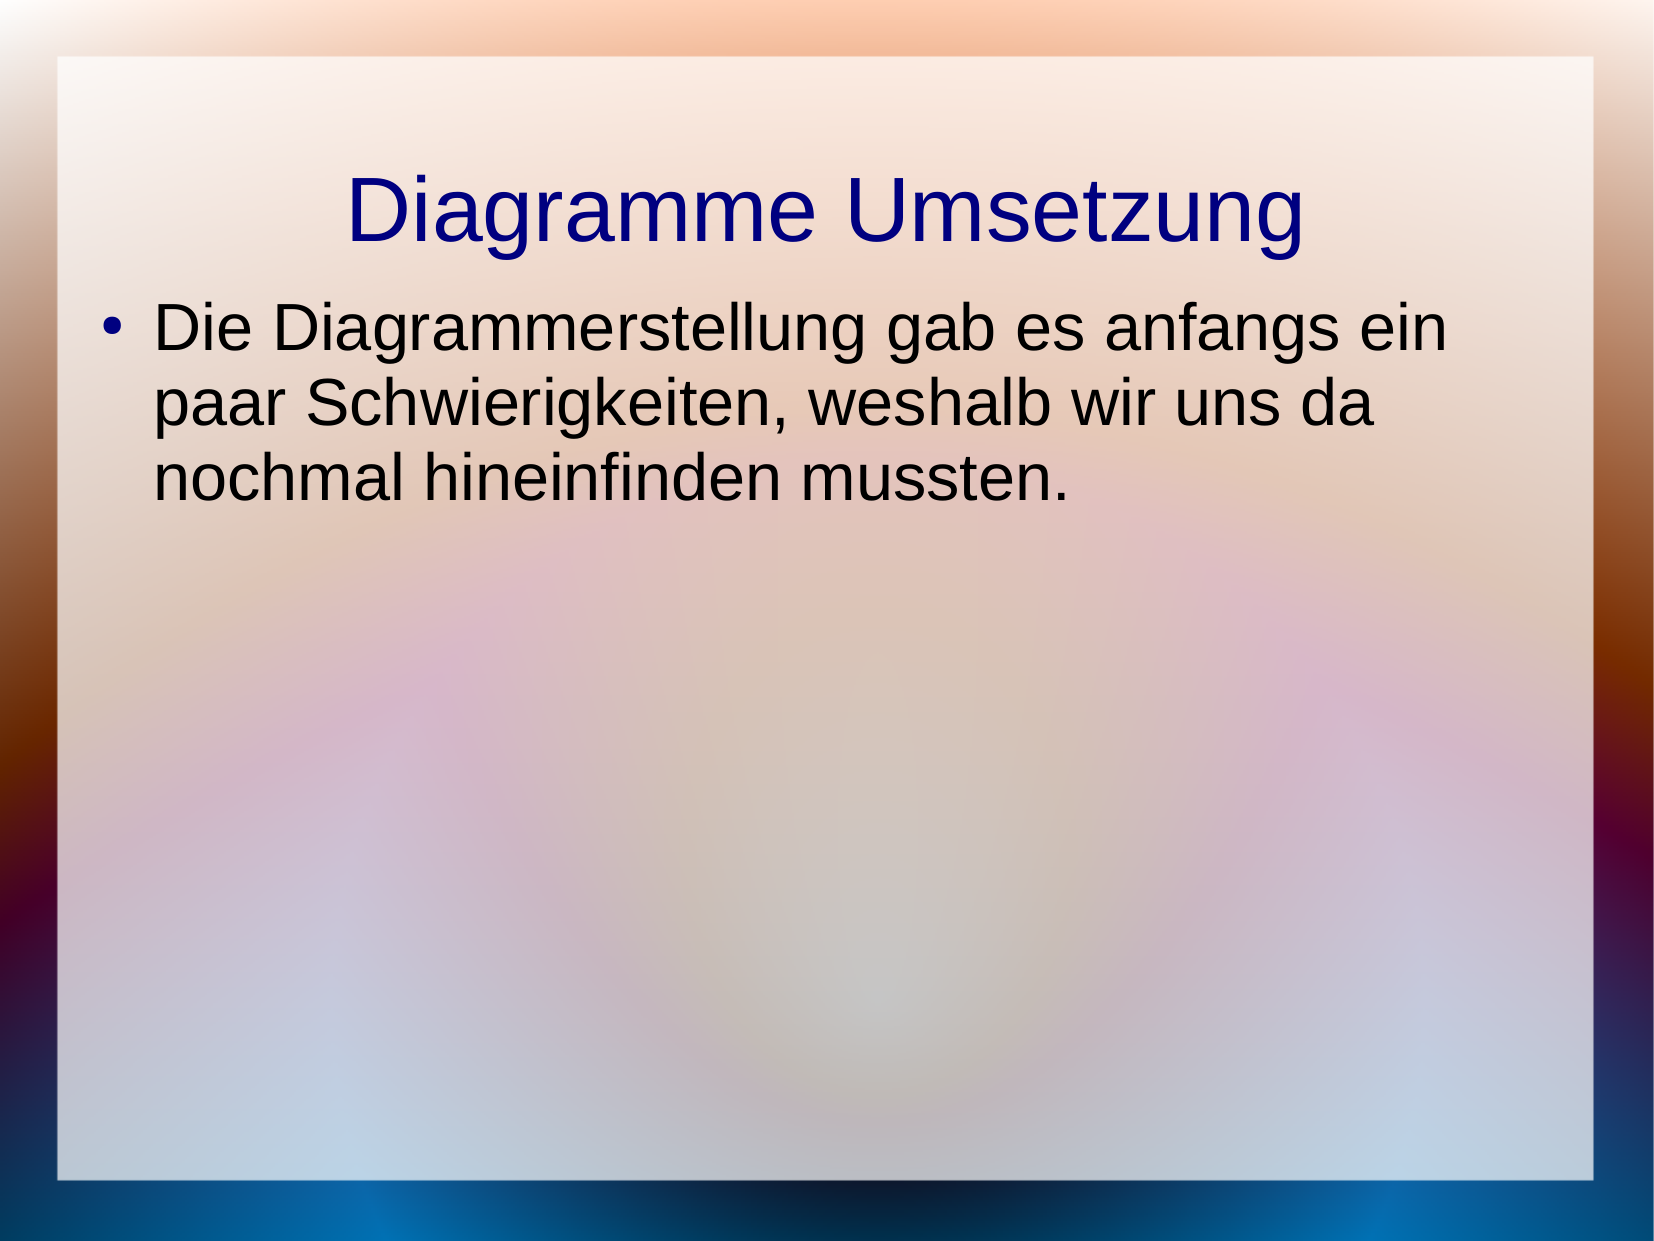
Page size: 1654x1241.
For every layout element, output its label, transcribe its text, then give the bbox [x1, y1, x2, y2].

list Die Diagrammerstellung gab es anfangs ein paar Schwierigkeiten, weshalb wir uns da nochmal hineinfinden mussten. [82, 290, 1571, 1034]
picture [0, 0, 1654, 1241]
title Diagramme Umsetzung [82, 55, 1571, 263]
